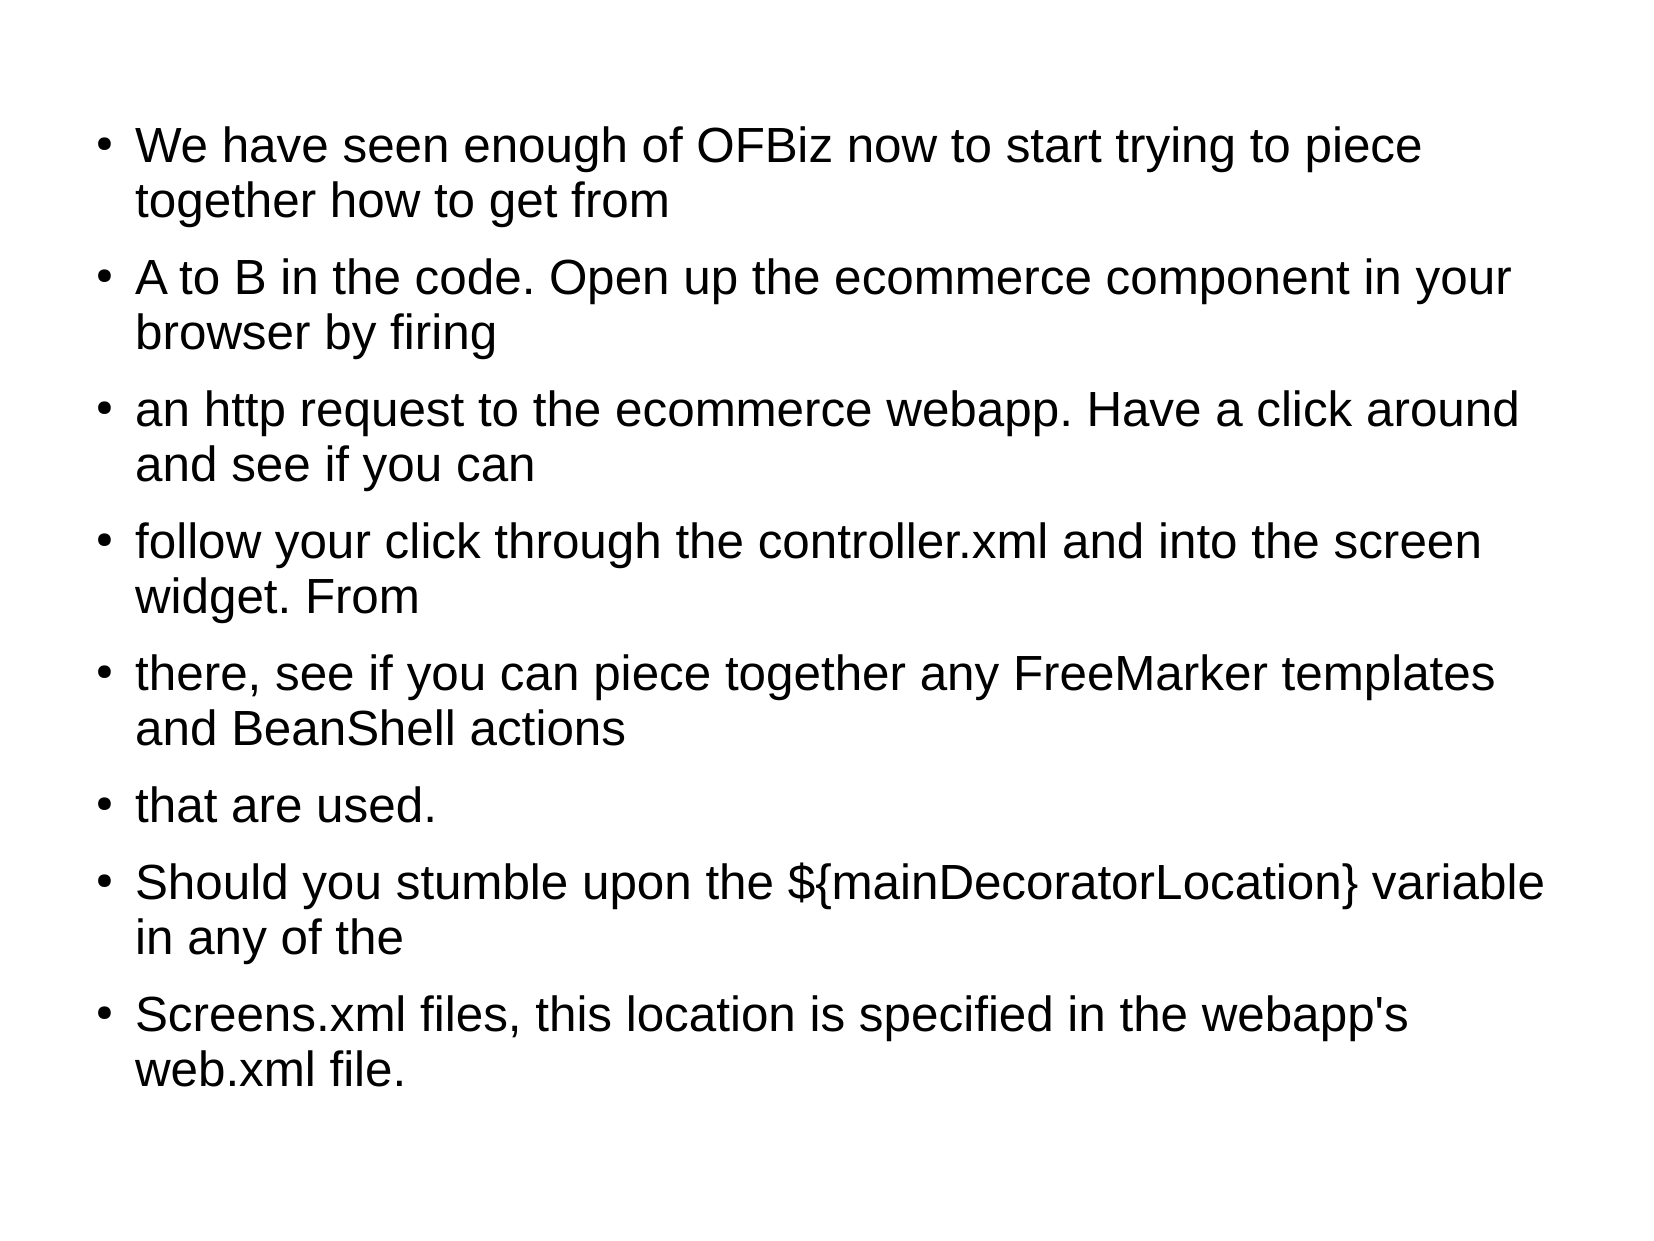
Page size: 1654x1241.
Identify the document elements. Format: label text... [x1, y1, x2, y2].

list We have seen enough of OFBiz now to start trying to piece together how to get from A to B in the code. Open up the ecommerce component in your browser by firing an http request to the ecommerce webapp. Have a click around and see if you can follow your click through the controller.xml and into the screen widget. From there, see if you can piece together any FreeMarker templates and BeanShell actions that are used. Should you stumble upon the ${mainDecoratorLocation} variable in any of the Screens.xml files, this location is specified in the webapp's web.xml file. [82, 118, 1571, 1109]
